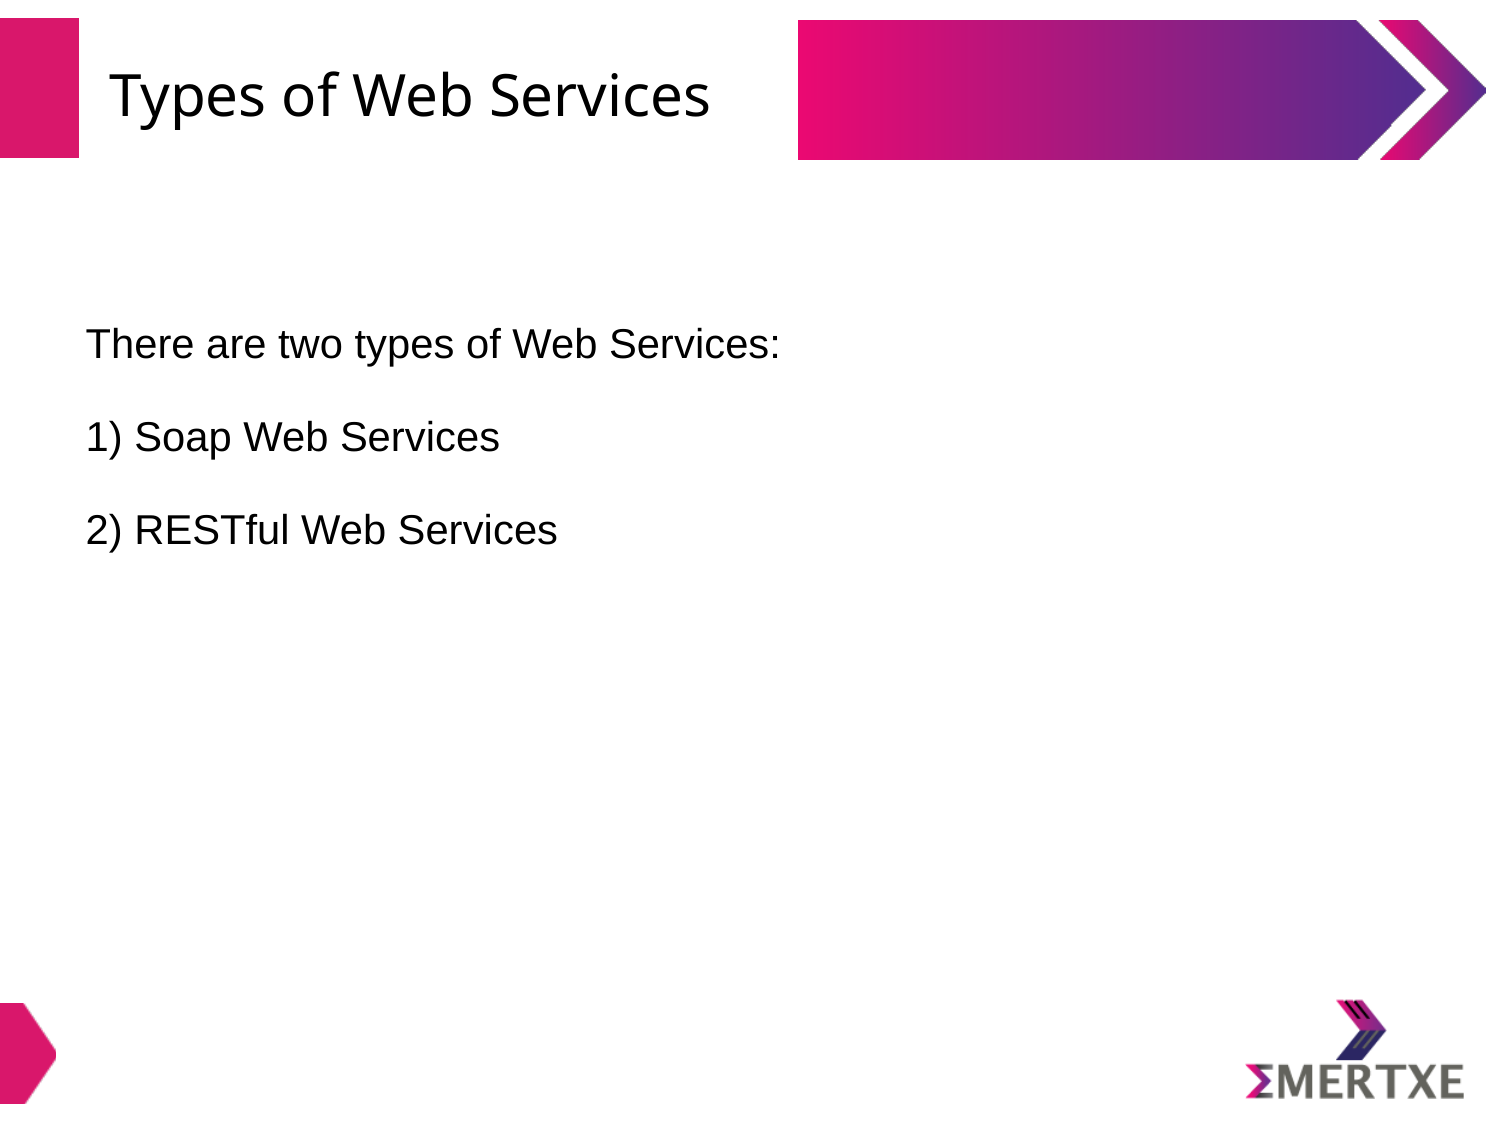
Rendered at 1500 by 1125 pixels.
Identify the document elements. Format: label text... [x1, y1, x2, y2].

picture [1245, 996, 1465, 1099]
text_box Types of Web Services [94, 47, 957, 189]
text_box There are two types of Web Services: 1) Soap Web Services 2) RESTful Web Services [70, 271, 1418, 692]
picture [798, 20, 1486, 160]
